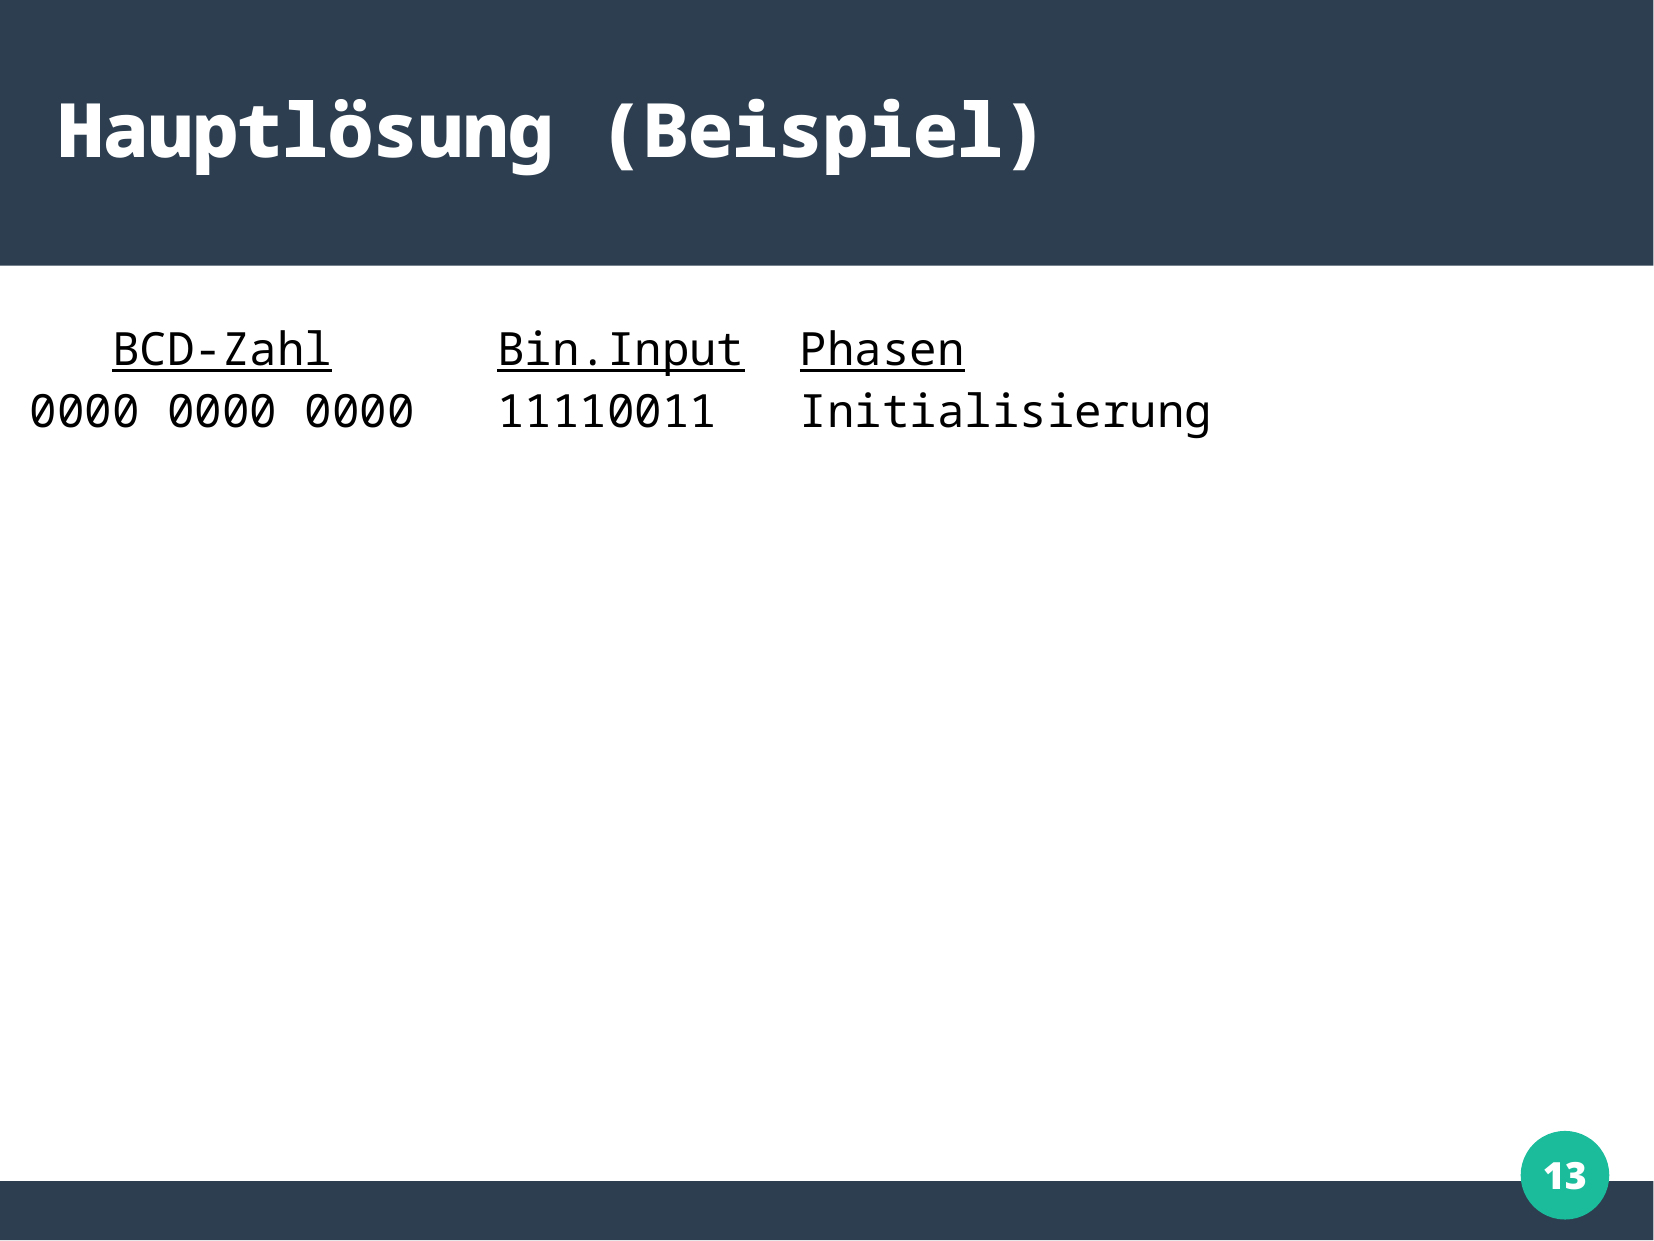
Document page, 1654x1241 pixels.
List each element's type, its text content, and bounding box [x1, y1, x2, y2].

title Hauptlösung (Beispiel) [59, 49, 1595, 207]
text_box BCD-Zahl Bin.Input Phasen 0000 0000 0000 11110011 Initialisierung [15, 308, 1636, 1241]
